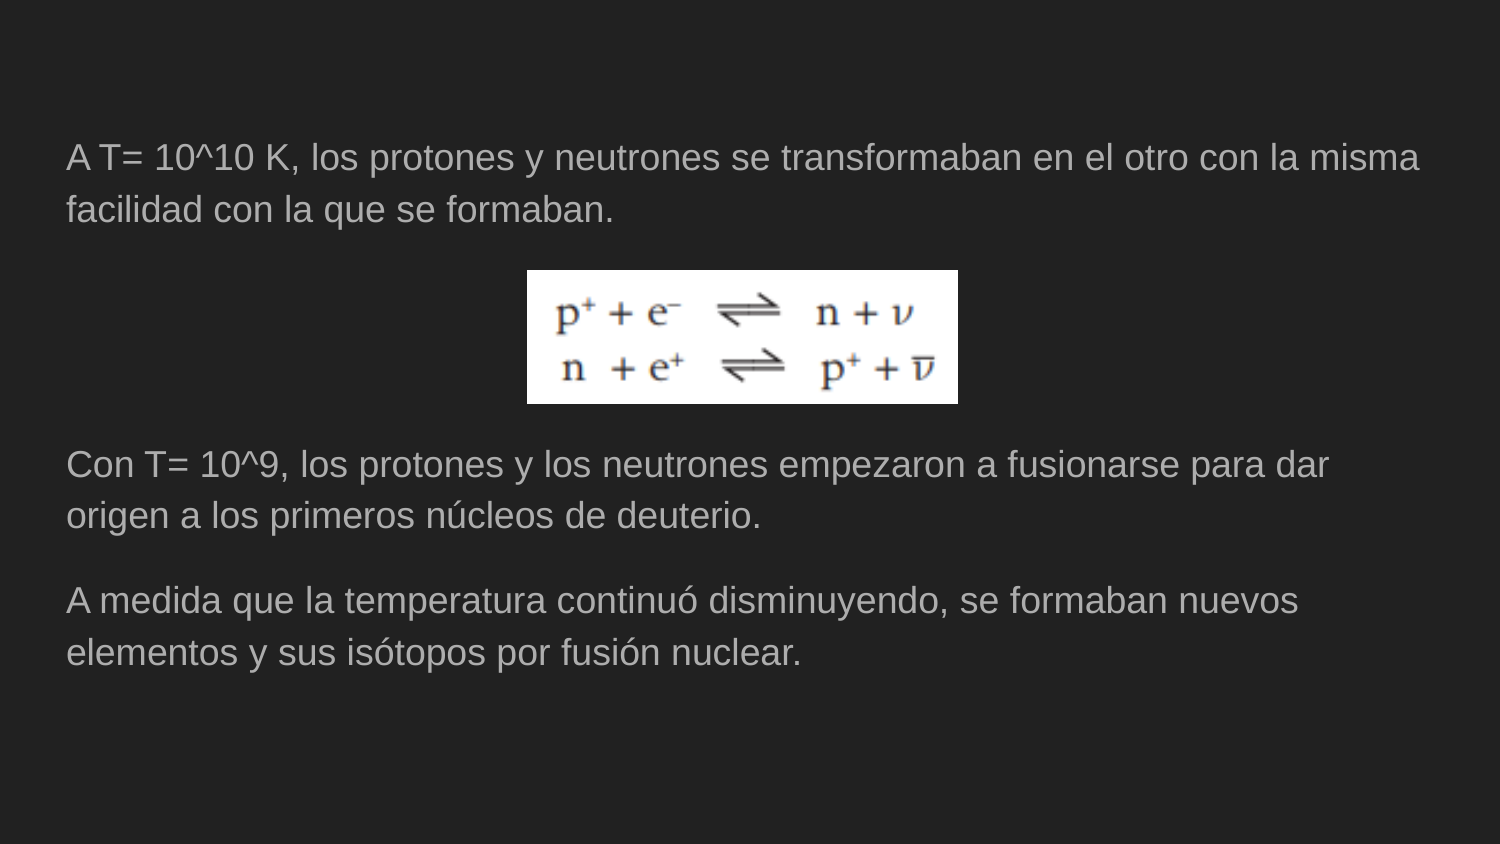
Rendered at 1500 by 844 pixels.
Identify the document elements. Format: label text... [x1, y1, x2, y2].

picture [527, 270, 958, 404]
list A T= 10^10 K, los protones y neutrones se transformaban en el otro con la misma facilidad con la que se formaban. Con T= 10^9, los protones y los neutrones empezaron a fusionarse para dar origen a los primeros núcleos de deuterio. A medida que la temperatura continuó disminuyendo, se formaban nuevos elementos y sus isótopos por fusión nuclear. [51, 111, 1449, 672]
